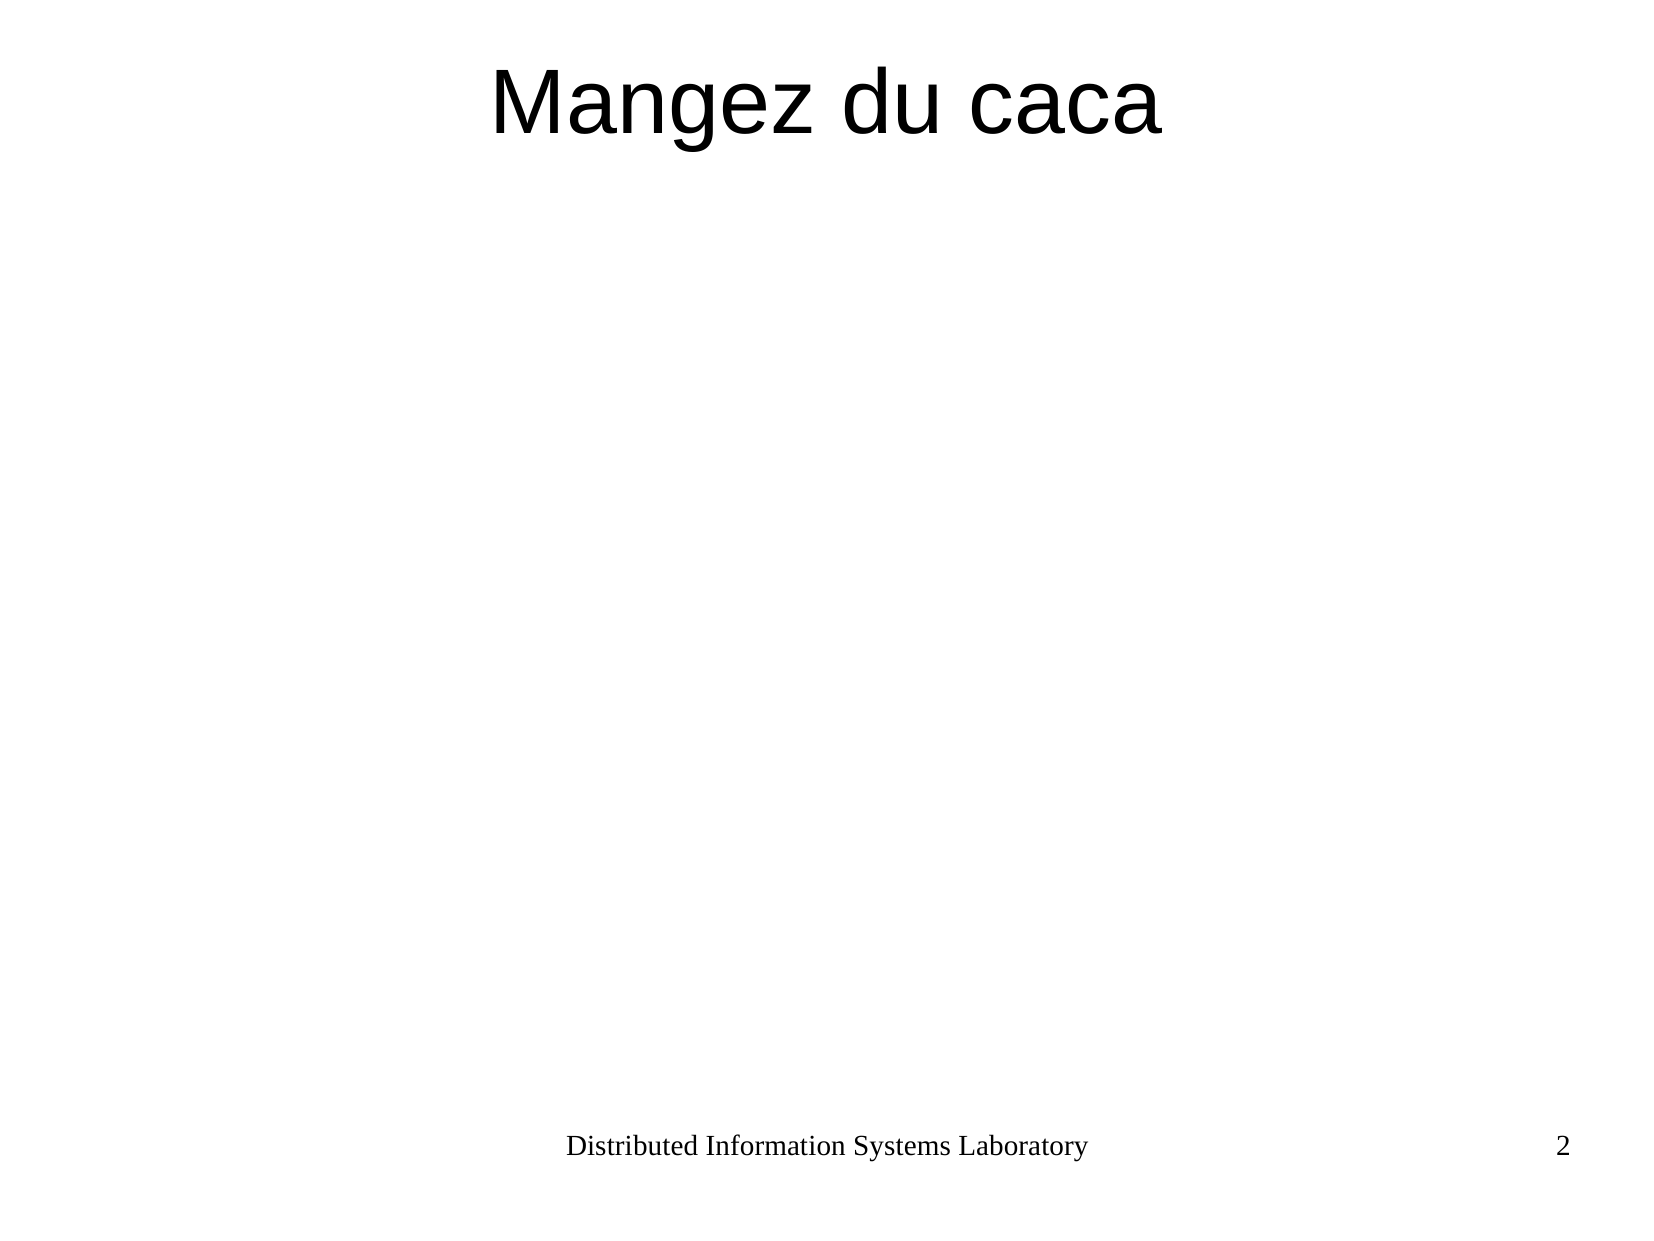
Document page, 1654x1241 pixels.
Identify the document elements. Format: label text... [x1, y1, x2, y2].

title Mangez du caca [82, 49, 1571, 257]
